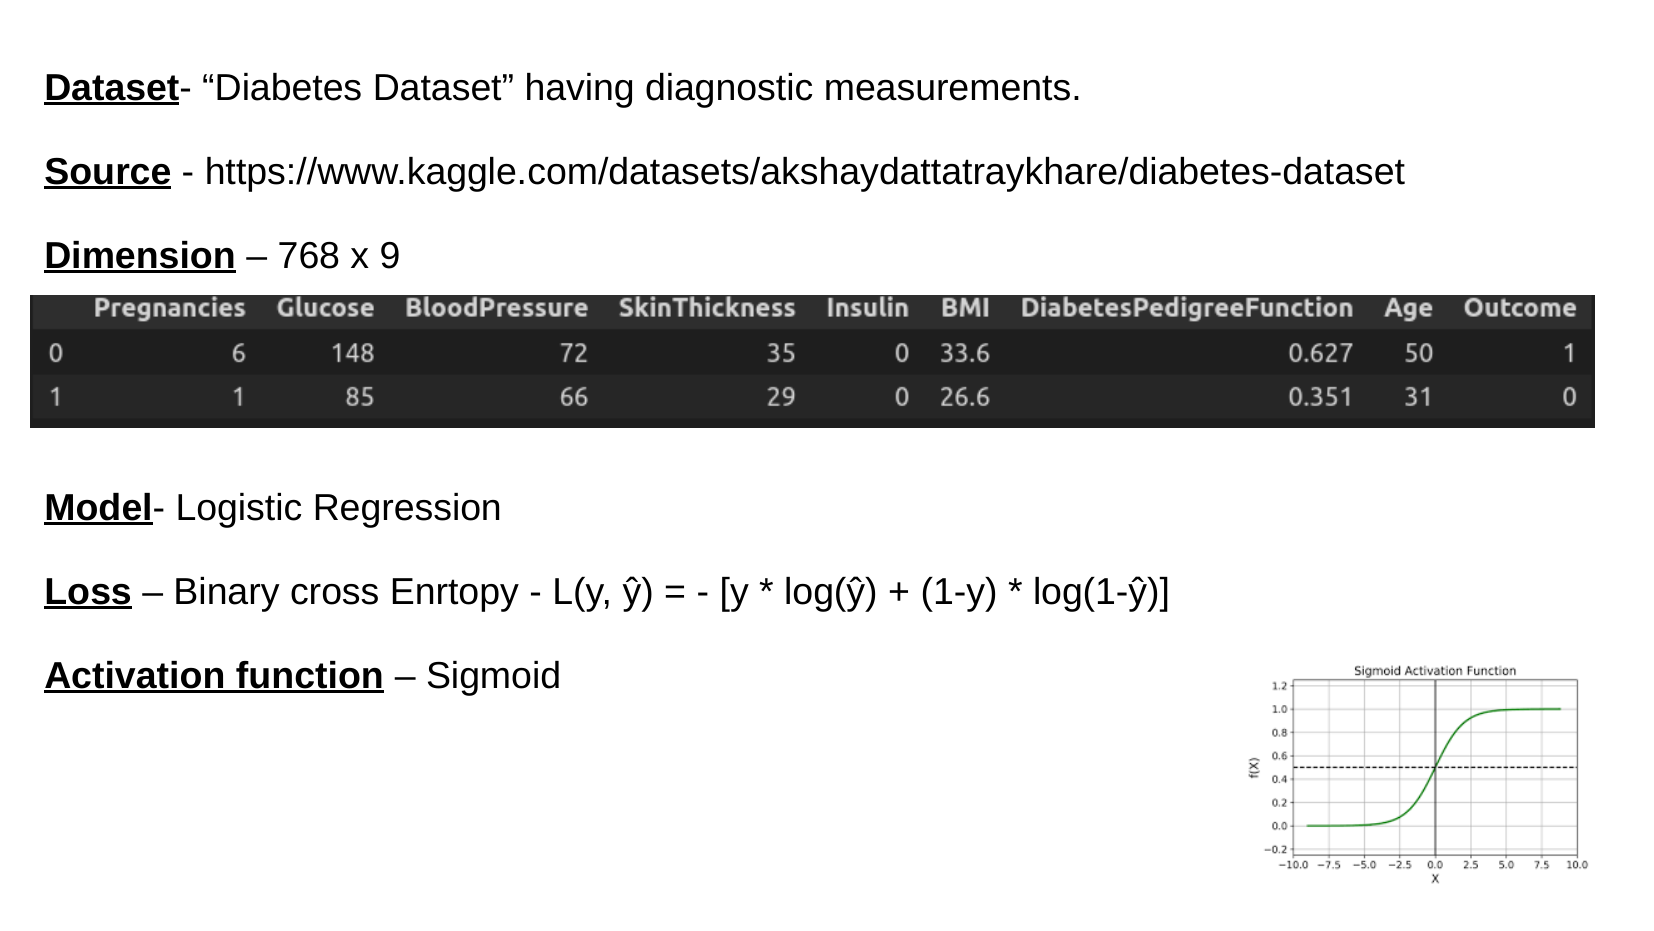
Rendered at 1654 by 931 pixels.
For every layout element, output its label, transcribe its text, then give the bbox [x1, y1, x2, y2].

picture [1240, 664, 1597, 886]
picture [30, 295, 1595, 429]
text_box Dataset- “Diabetes Dataset” having diagnostic measurements. Source - https://www.kaggle.com/datasets/akshaydattatraykhare/diabetes-dataset Dimension – 768 x 9 Model- Logistic Regression Loss – Binary cross Enrtopy - L(y, ŷ) = - [y * log(ŷ) + (1-y) * log(1-ŷ)] Activation function – Sigmoid [29, 59, 1625, 916]
